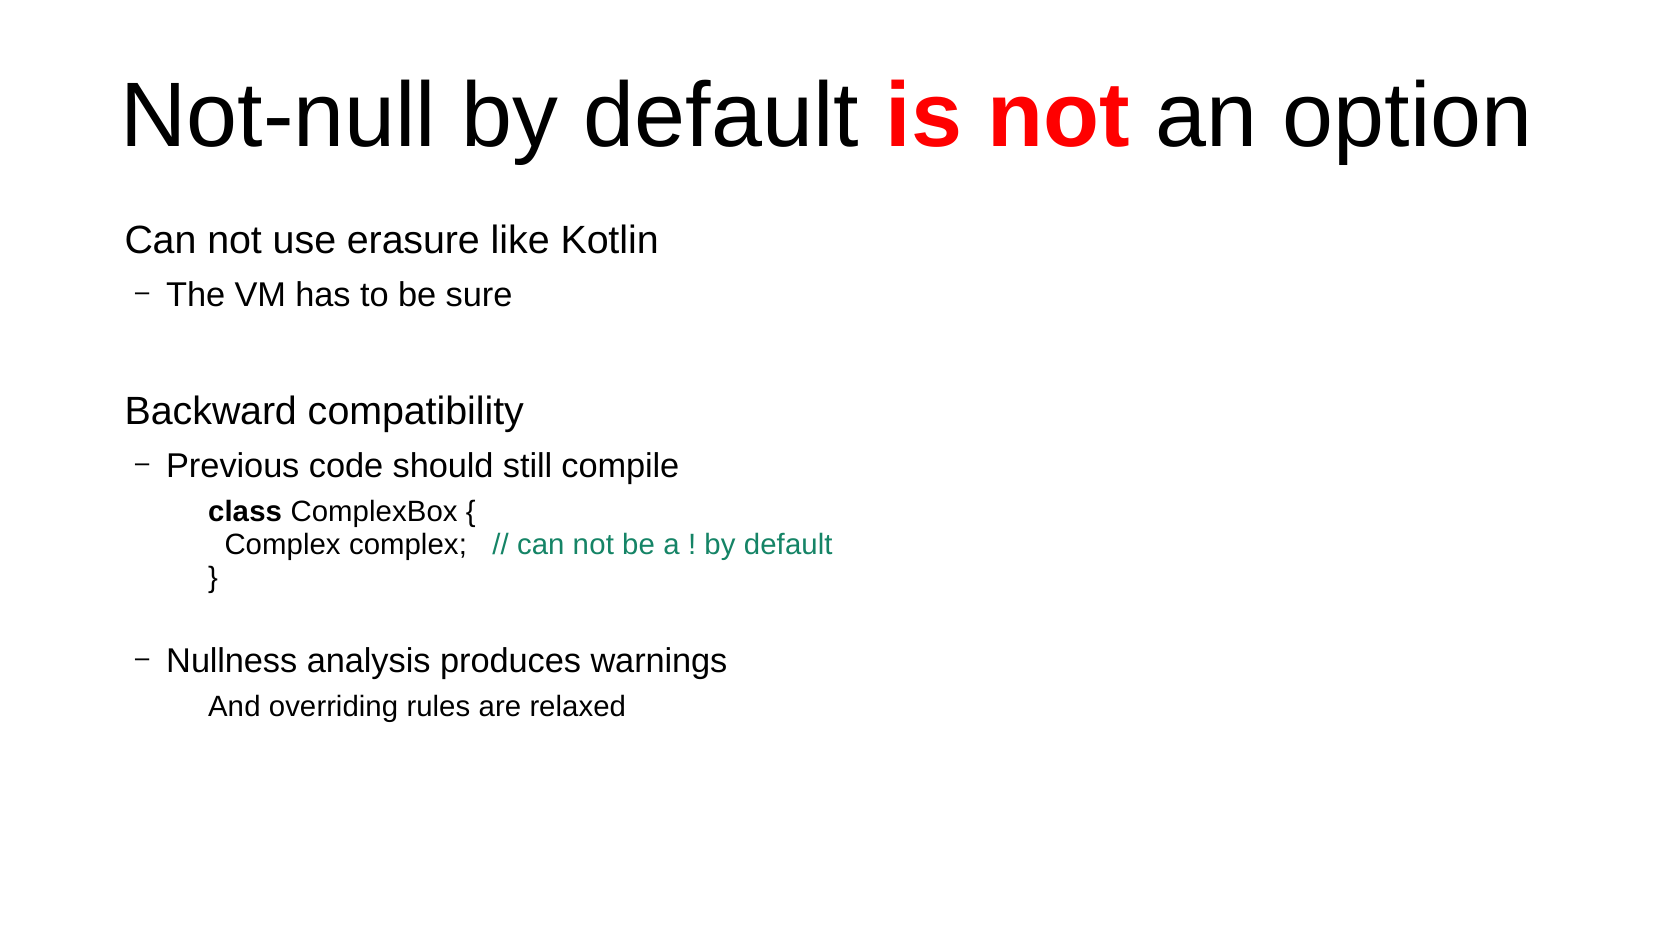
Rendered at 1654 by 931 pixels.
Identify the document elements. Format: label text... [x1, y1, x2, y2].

title Not-null by default is not an option [82, 37, 1571, 193]
list Can not use erasure like Kotlin The VM has to be sure Backward compatibility Previous code should still compile class ComplexBox { Complex complex; // can not be a ! by default } Nullness analysis produces warnings And overriding rules are relaxed [82, 217, 1571, 758]
